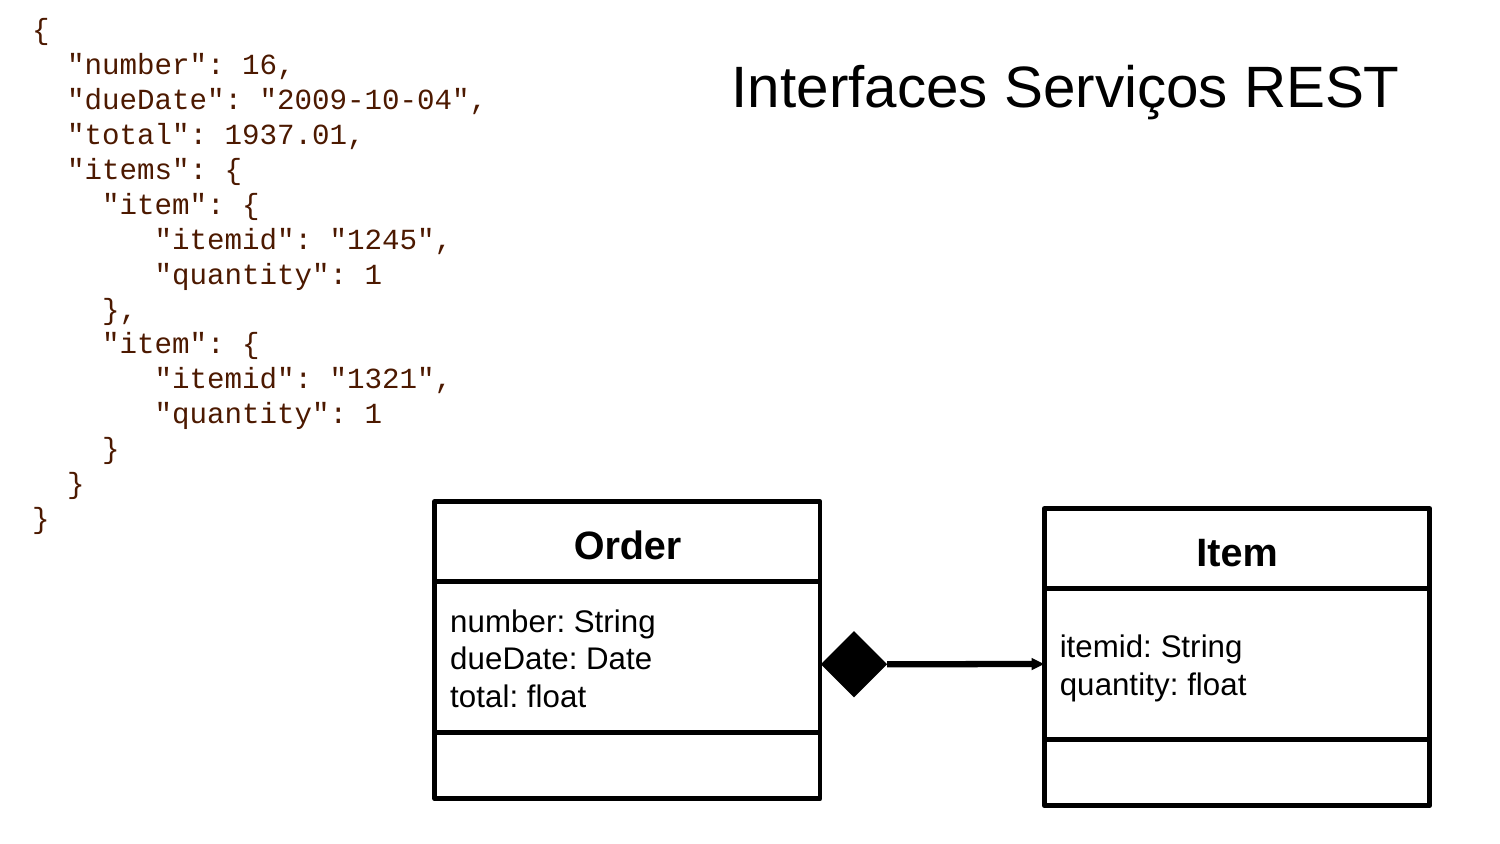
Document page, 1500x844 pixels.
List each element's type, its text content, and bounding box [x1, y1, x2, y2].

text_box number: String dueDate: Date total: float [434, 581, 821, 732]
text_box Order [434, 501, 821, 581]
title Interfaces Serviços REST [716, 34, 1442, 120]
text_box itemid: String quantity: float [1044, 588, 1430, 739]
text_box Item [1044, 508, 1430, 588]
text_box { "number": 16, "dueDate": "2009-10-04", "total": 1937.01, "items": { "item": { "itemid": "1245", "quantity": 1 }, "item": { "itemid": "1321", "quantity": 1 } } } [32, 10, 673, 555]
text_box [820, 631, 887, 698]
text_box [1044, 739, 1430, 806]
text_box [434, 732, 821, 799]
